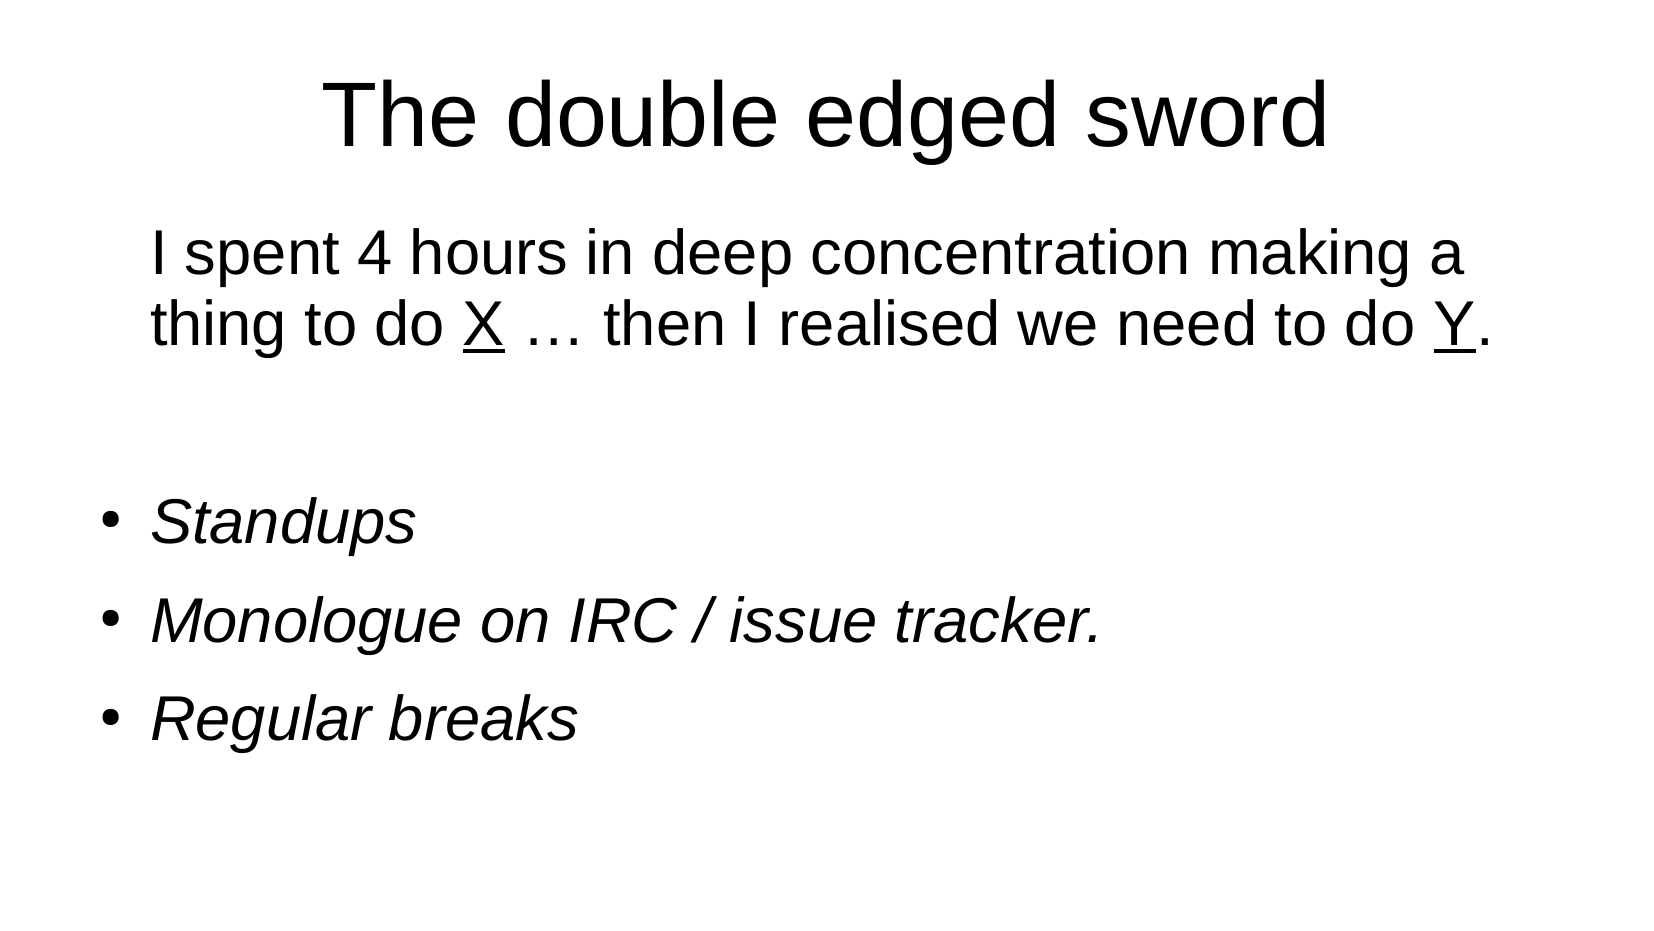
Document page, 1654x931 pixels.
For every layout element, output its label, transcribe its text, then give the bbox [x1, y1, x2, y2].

title The double edged sword [82, 37, 1571, 193]
list I spent 4 hours in deep concentration making a thing to do X … then I realised we need to do Y. Standups Monologue on IRC / issue tracker. Regular breaks [82, 217, 1571, 758]
